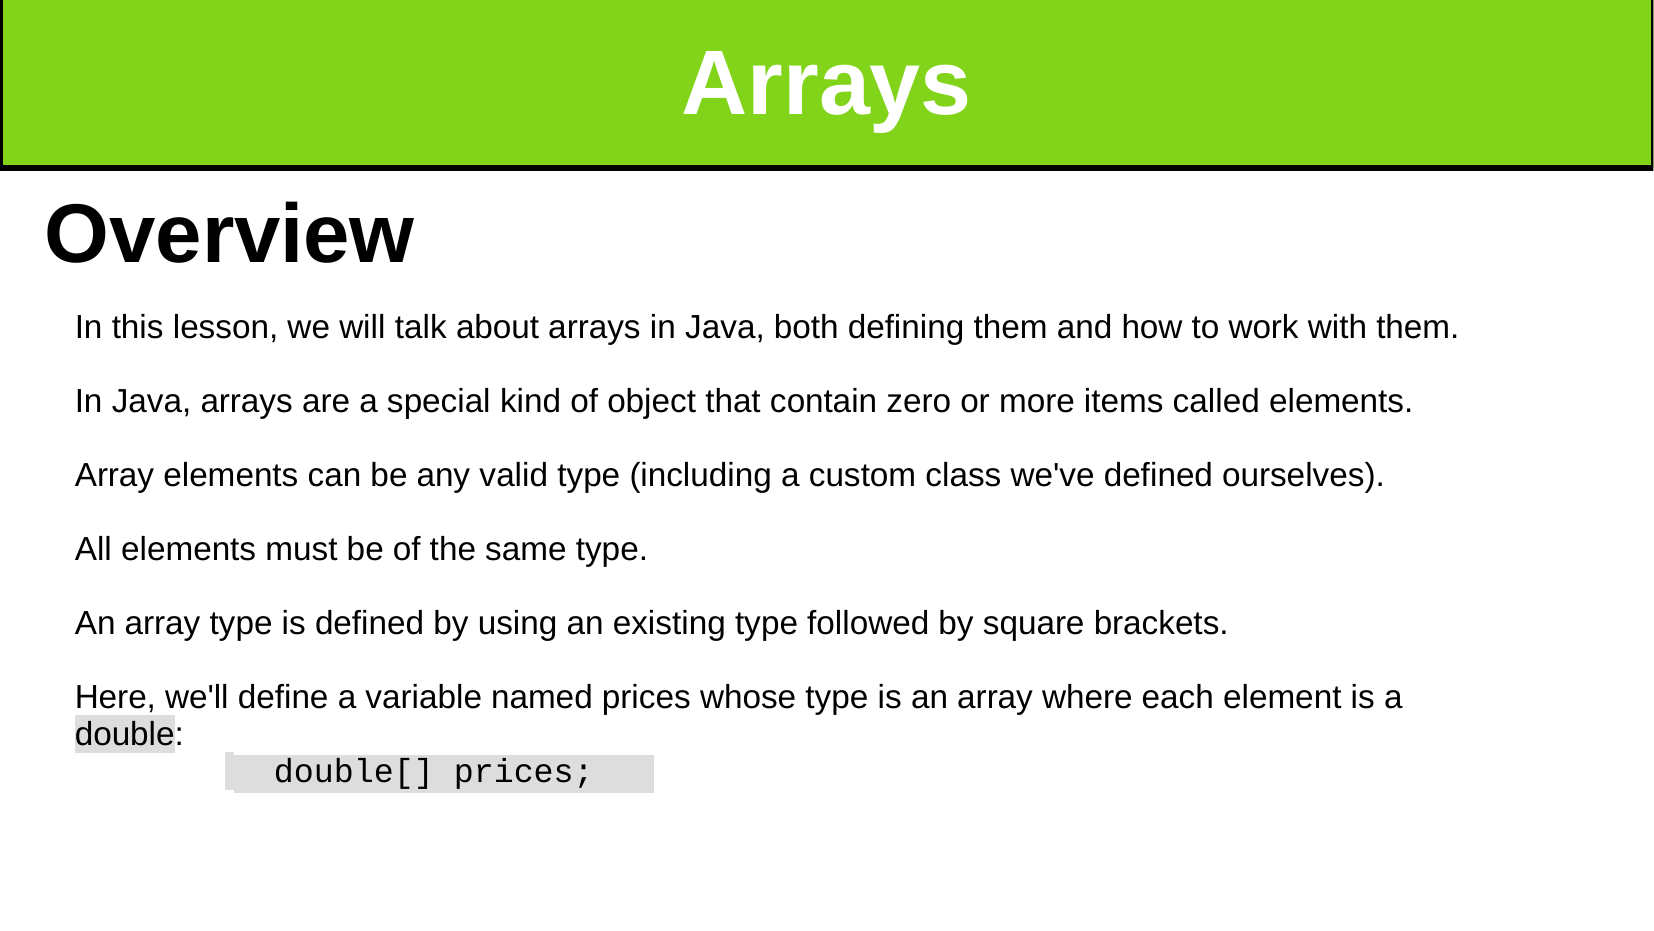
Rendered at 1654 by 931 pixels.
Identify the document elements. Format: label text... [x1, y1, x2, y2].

title Arrays [0, 0, 1654, 169]
text_box Overview [29, 179, 675, 288]
text_box In this lesson, we will talk about arrays in Java, both defining them and how to work with them. In Java, arrays are a special kind of object that contain zero or more items called elements. Array elements can be any valid type (including a custom class we've defined ourselves). All elements must be of the same type. An array type is defined by using an existing type followed by square brackets. Here, we'll define a variable named prices whose type is an array where each element is a double: double[] prices; [59, 300, 1531, 836]
